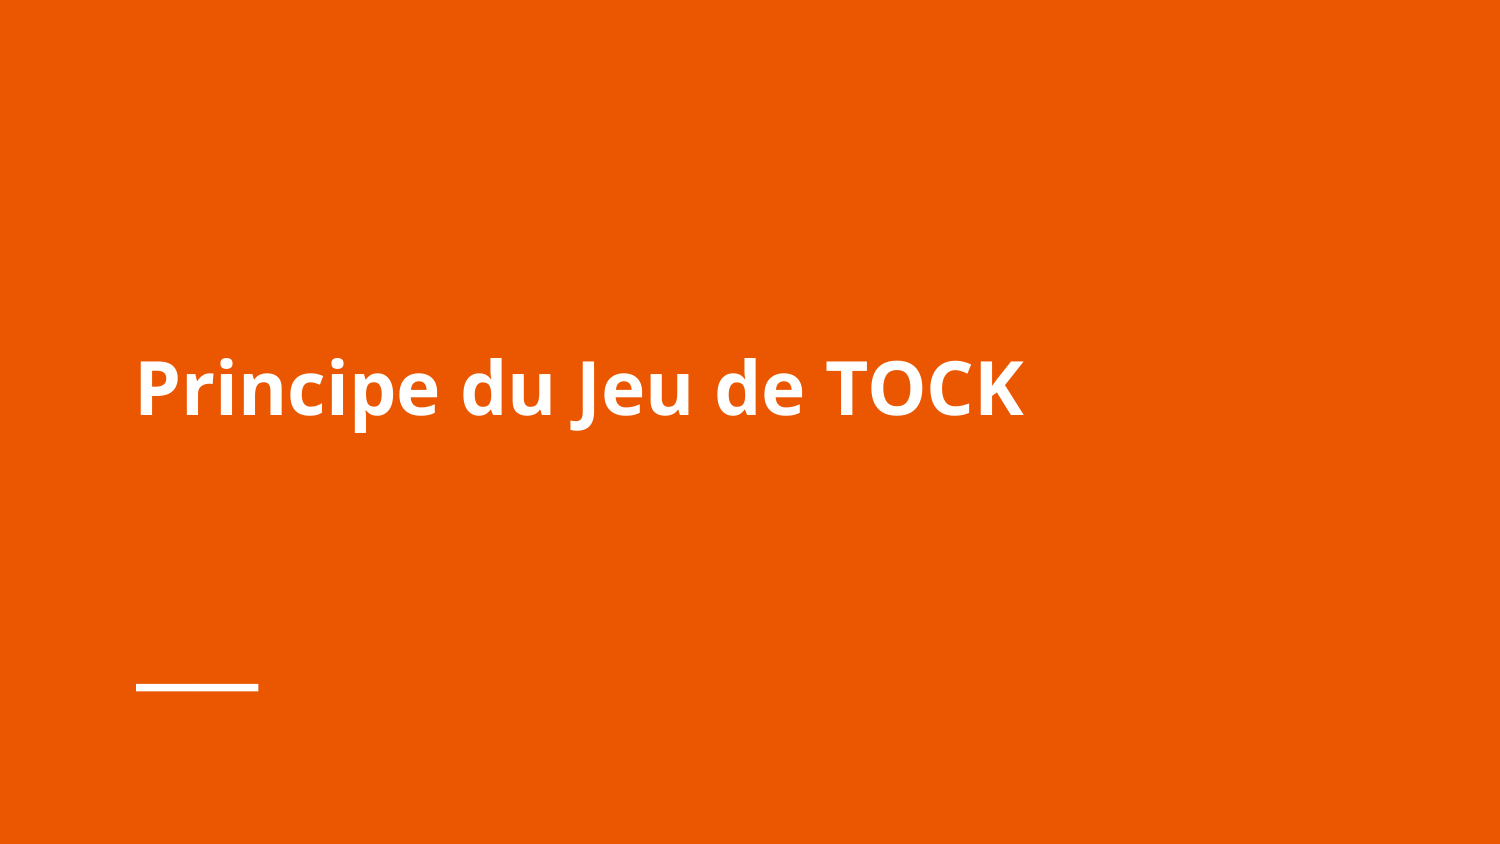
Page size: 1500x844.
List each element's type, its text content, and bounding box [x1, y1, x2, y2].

title Principe du Jeu de TOCK [119, 141, 1272, 632]
